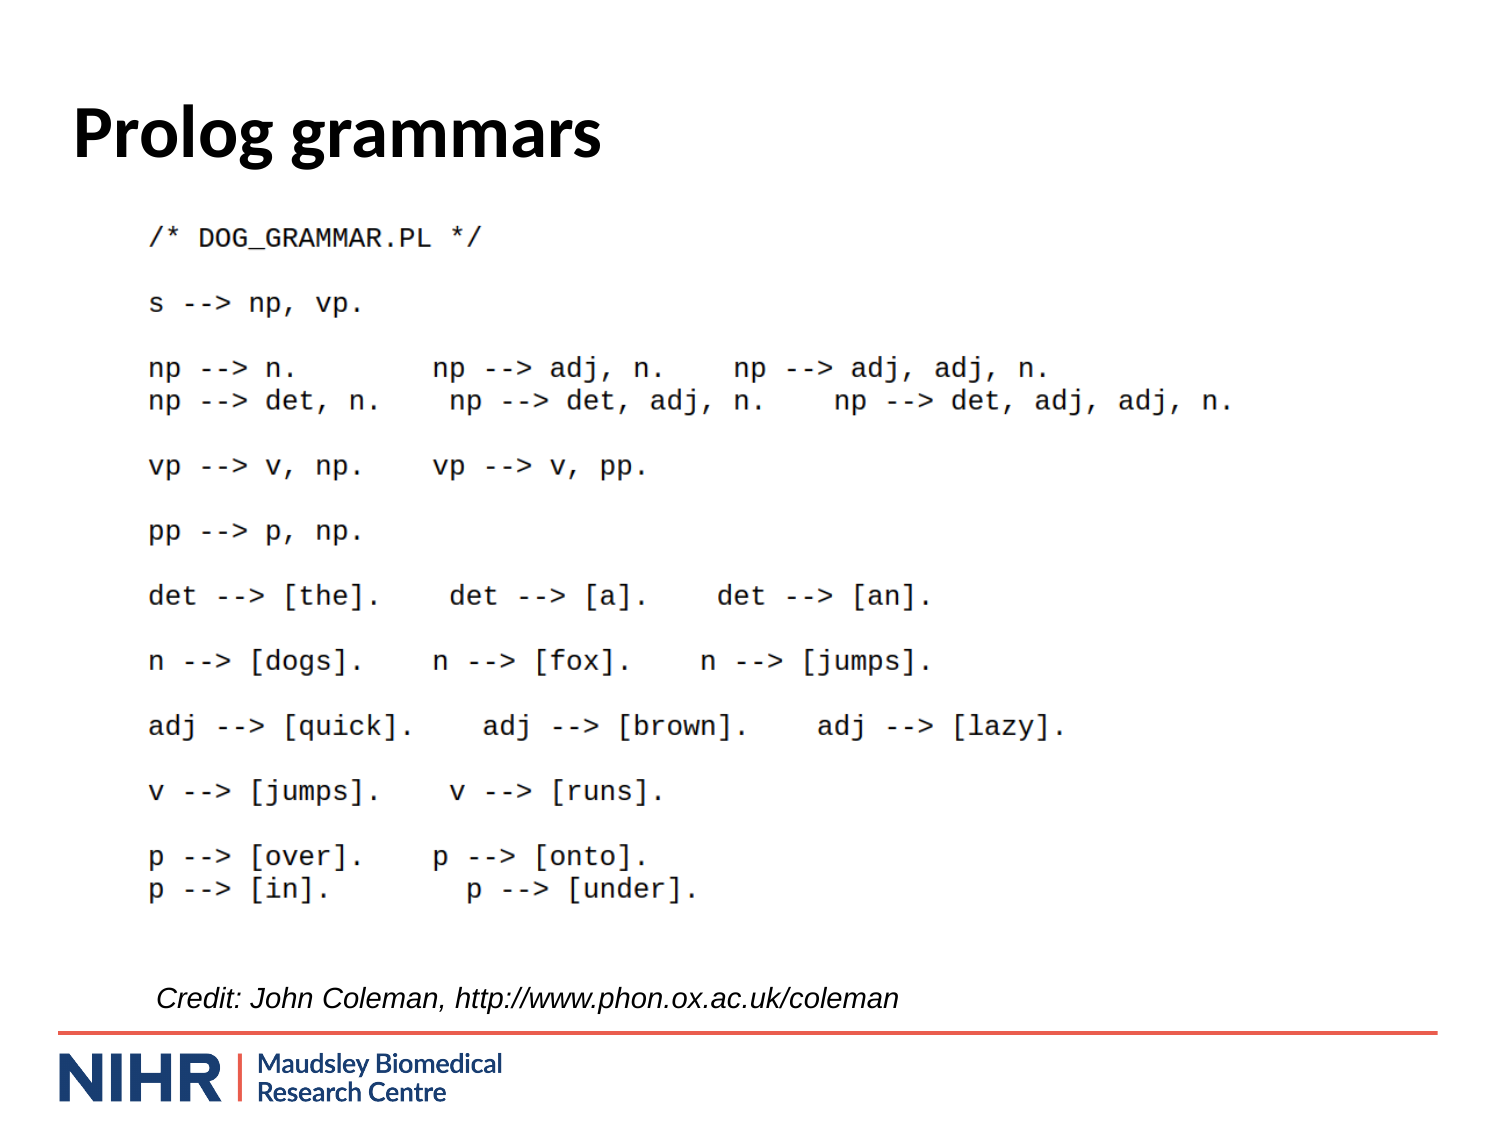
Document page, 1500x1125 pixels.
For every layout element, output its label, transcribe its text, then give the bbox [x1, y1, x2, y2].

picture [29, 1018, 531, 1125]
picture [141, 237, 1264, 921]
text_box Credit: John Coleman, http://www.phon.ox.ac.uk/coleman [141, 974, 917, 1023]
title Prolog grammars [73, 41, 1424, 237]
